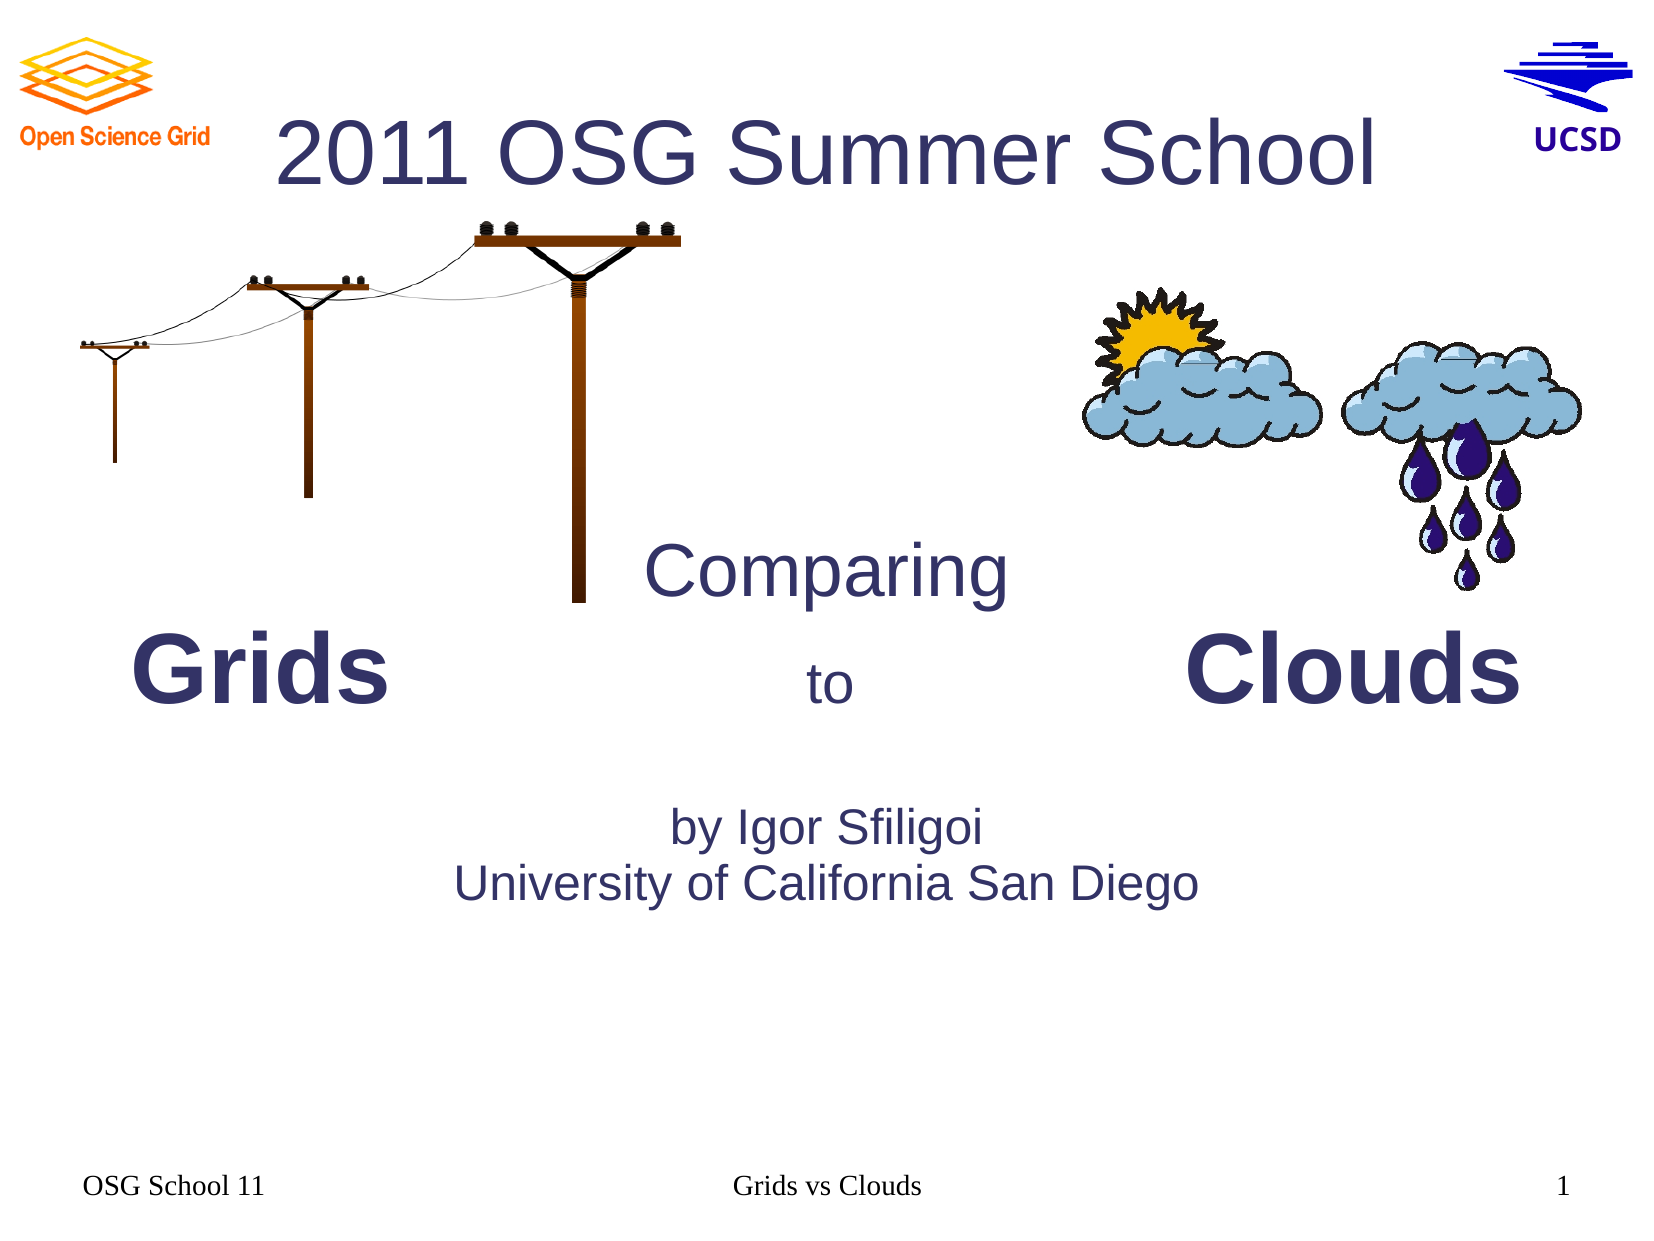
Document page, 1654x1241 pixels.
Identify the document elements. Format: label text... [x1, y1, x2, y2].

picture [80, 221, 681, 603]
title 2011 OSG Summer School [82, 49, 1571, 257]
subtitle Comparing Grids to Clouds by Igor Sfiligoi University of California San Diego [82, 290, 1571, 1150]
picture [1571, 341, 1582, 591]
picture [0, 14, 229, 167]
picture [1495, 42, 1637, 118]
